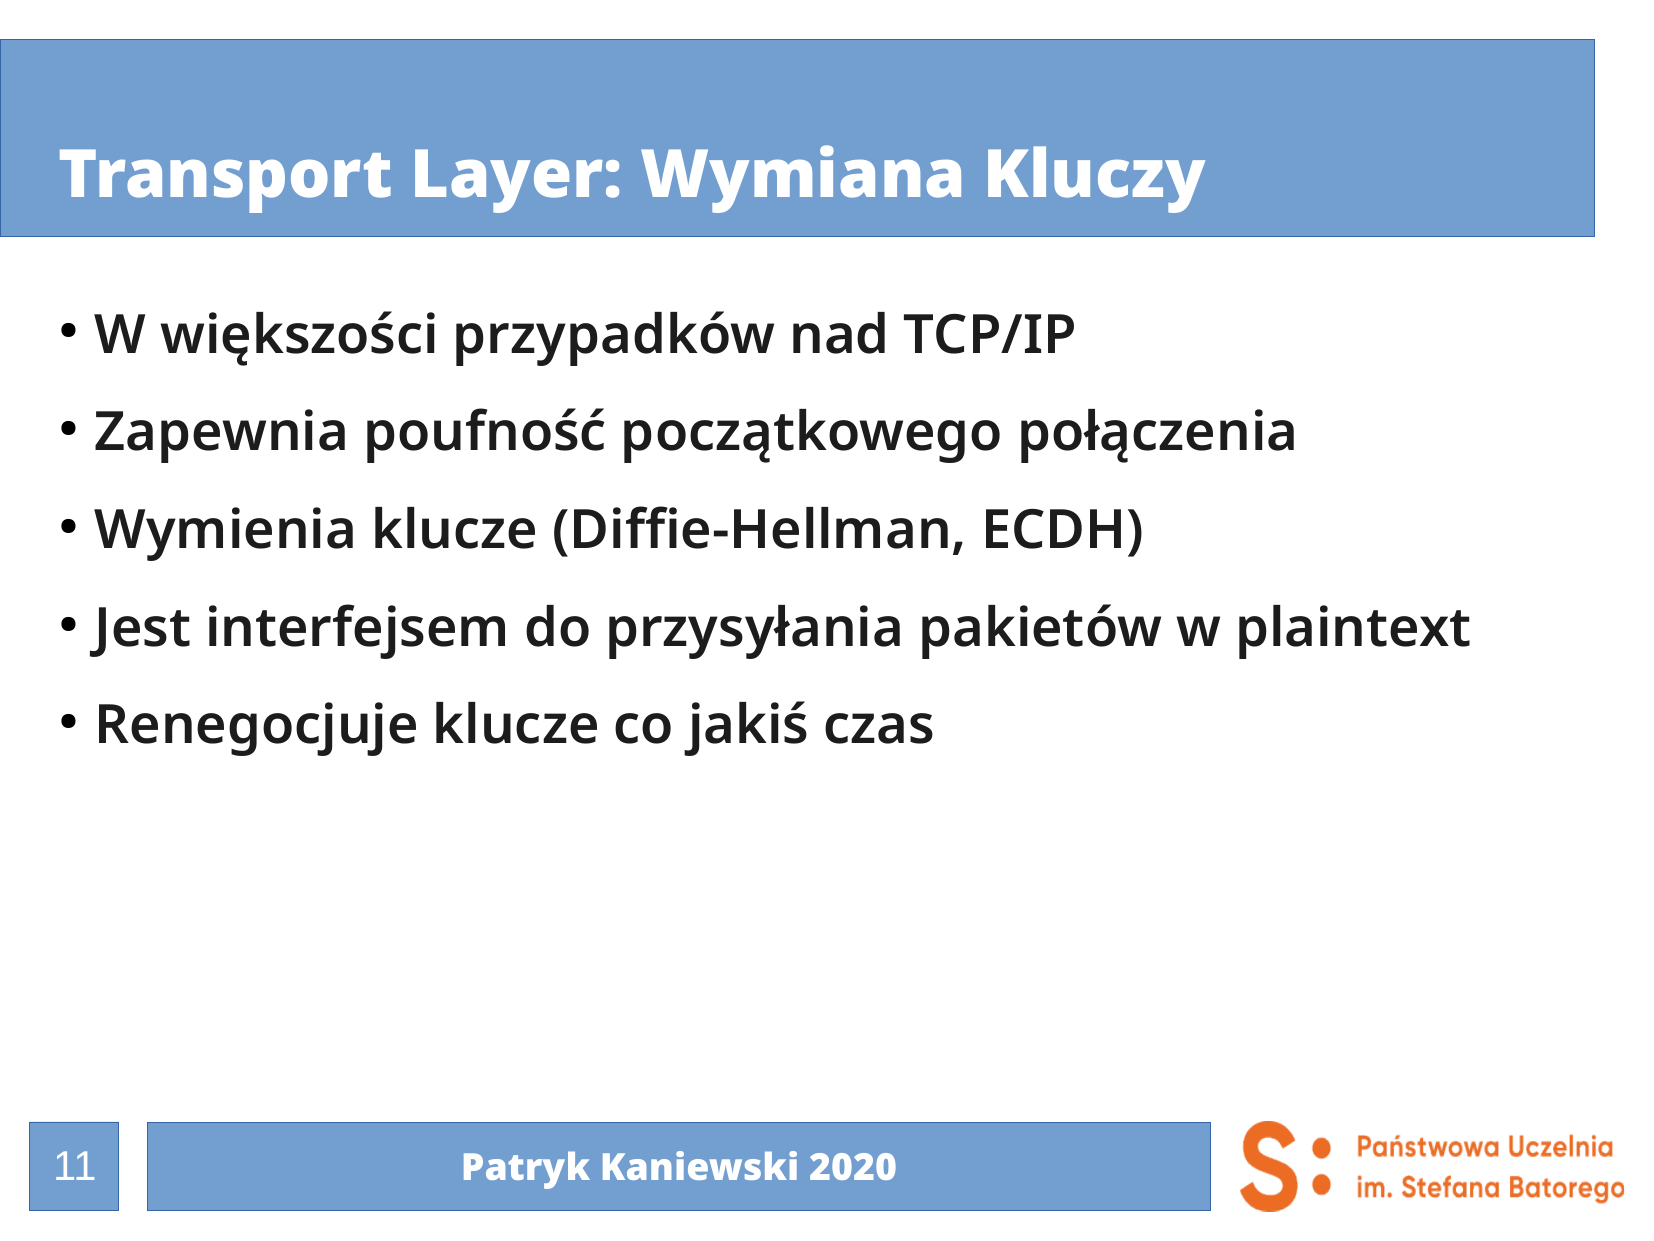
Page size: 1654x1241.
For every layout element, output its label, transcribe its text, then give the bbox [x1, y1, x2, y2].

list W większości przypadków nad TCP/IP Zapewnia poufność początkowego połączenia Wymienia klucze (Diffie-Hellman, ECDH) Jest interfejsem do przysyłania pakietów w plaintext Renegocjuje klucze co jakiś czas [59, 295, 1565, 1015]
picture [1240, 1121, 1625, 1212]
title Transport Layer: Wymiana Kluczy [59, 59, 1595, 217]
